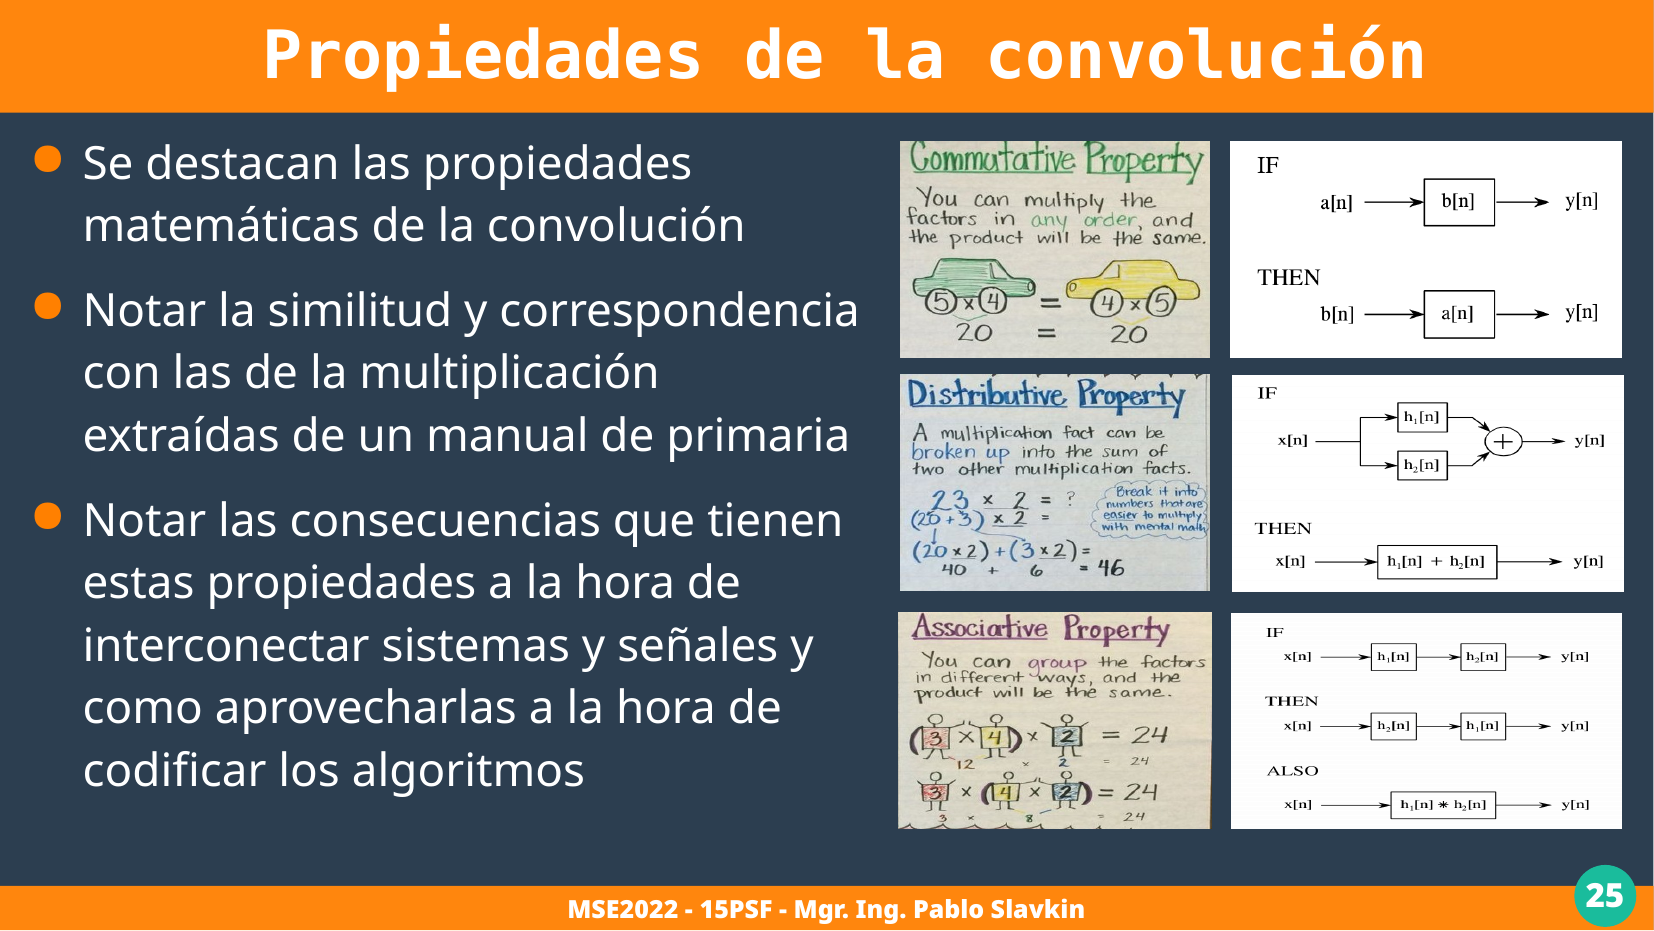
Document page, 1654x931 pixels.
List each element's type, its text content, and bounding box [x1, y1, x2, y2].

picture [898, 612, 1212, 829]
picture [900, 141, 1210, 358]
picture [900, 374, 1210, 591]
title Propiedades de la convolución [262, 16, 1576, 113]
picture [1231, 613, 1622, 830]
list Se destacan las propiedades matemáticas de la convolución Notar la similitud y correspondencia con las de la multiplicación extraídas de un manual de primaria Notar las consecuencias que tienen estas propiedades a la hora de interconectar sistemas y señales y como aprovecharlas a la hora de codificar los algoritmos [11, 130, 863, 824]
picture [1230, 141, 1622, 358]
picture [1232, 375, 1624, 592]
